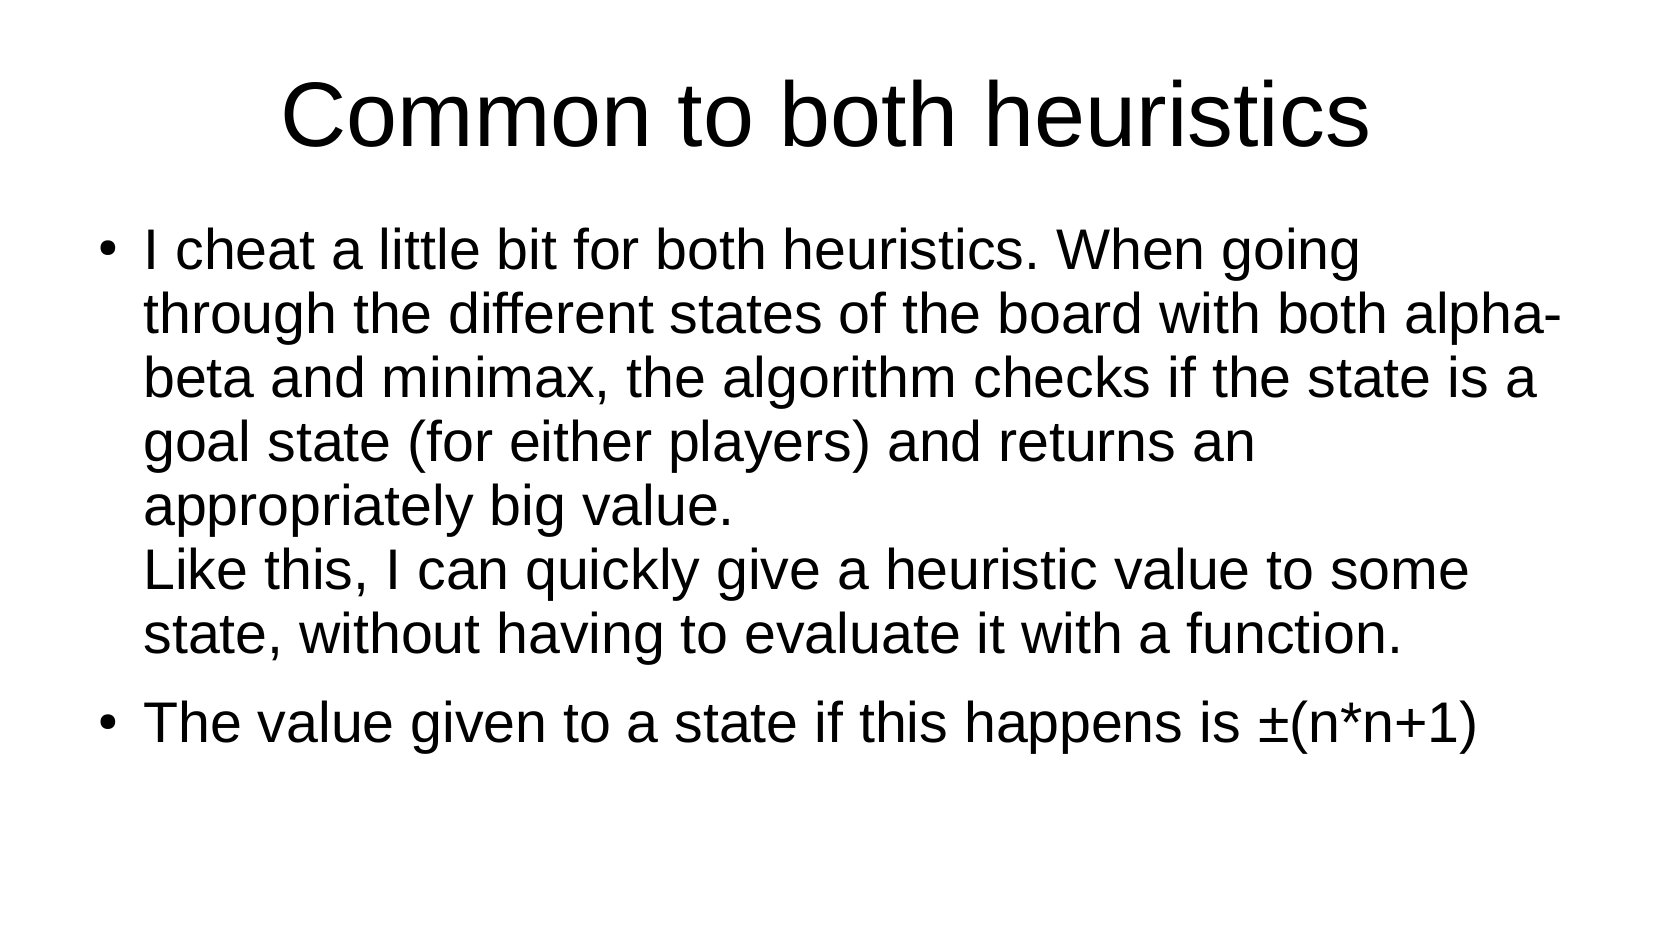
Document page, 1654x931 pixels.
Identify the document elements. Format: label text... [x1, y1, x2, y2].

list I cheat a little bit for both heuristics. When going through the different states of the board with both alpha-beta and minimax, the algorithm checks if the state is a goal state (for either players) and returns an appropriately big value. Like this, I can quickly give a heuristic value to some state, without having to evaluate it with a function. The value given to a state if this happens is ±(n*n+1) [82, 217, 1571, 758]
title Common to both heuristics [82, 37, 1571, 193]
